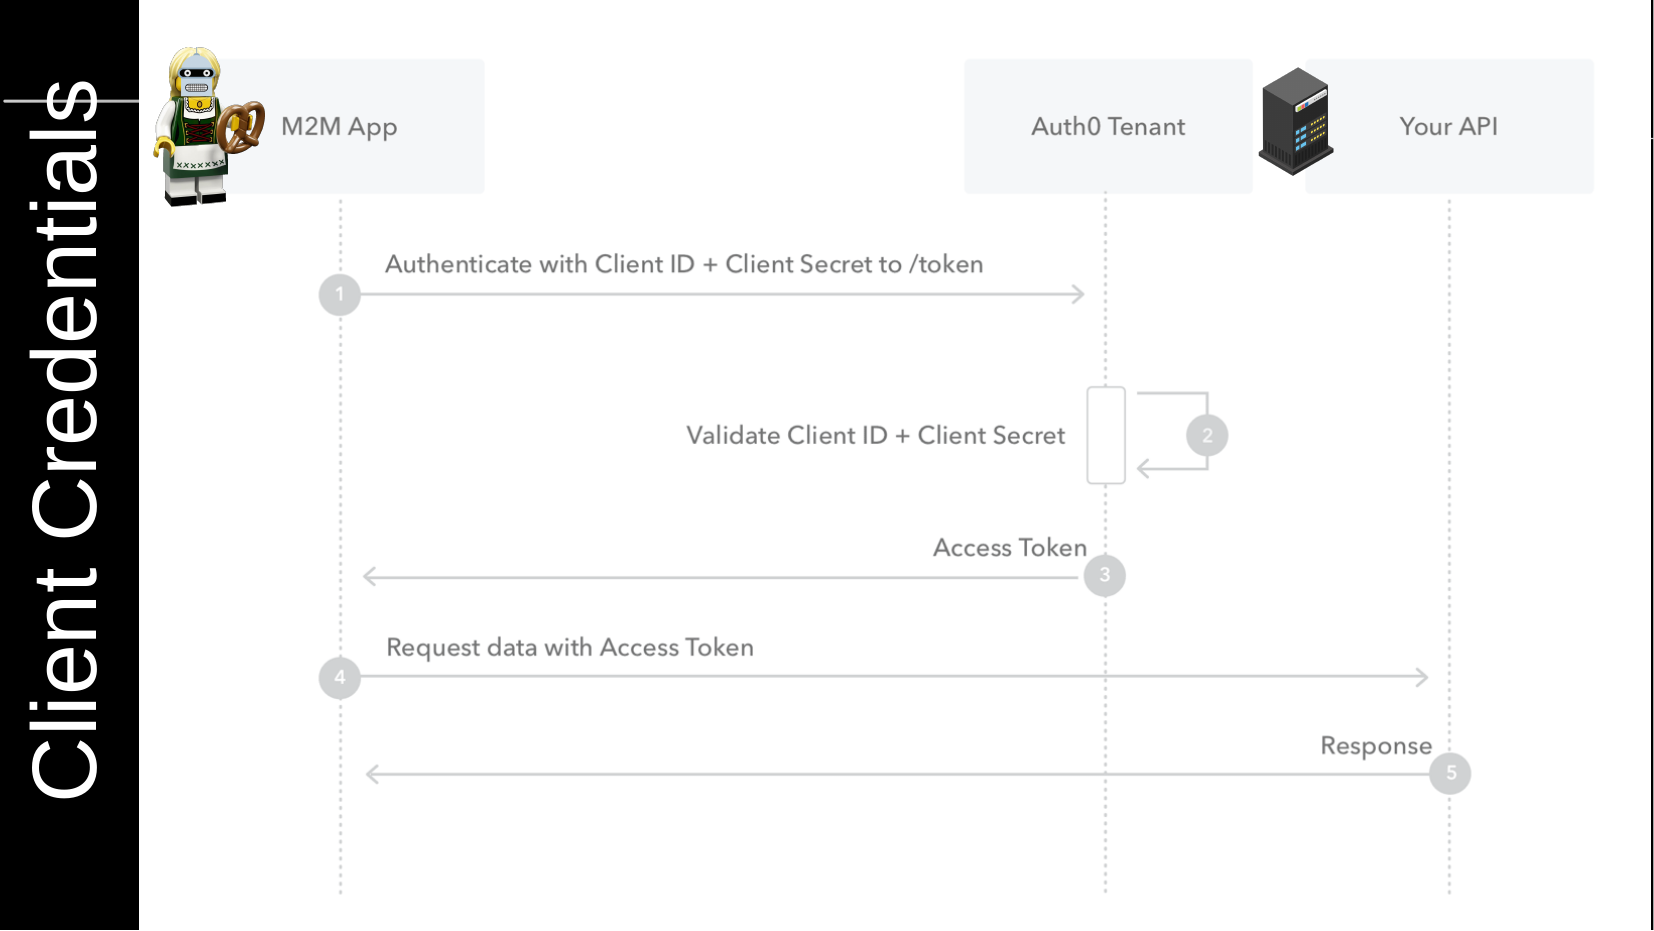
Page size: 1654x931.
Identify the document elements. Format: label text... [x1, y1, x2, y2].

picture [139, 0, 1651, 931]
title Client Credentials [11, 59, 119, 804]
